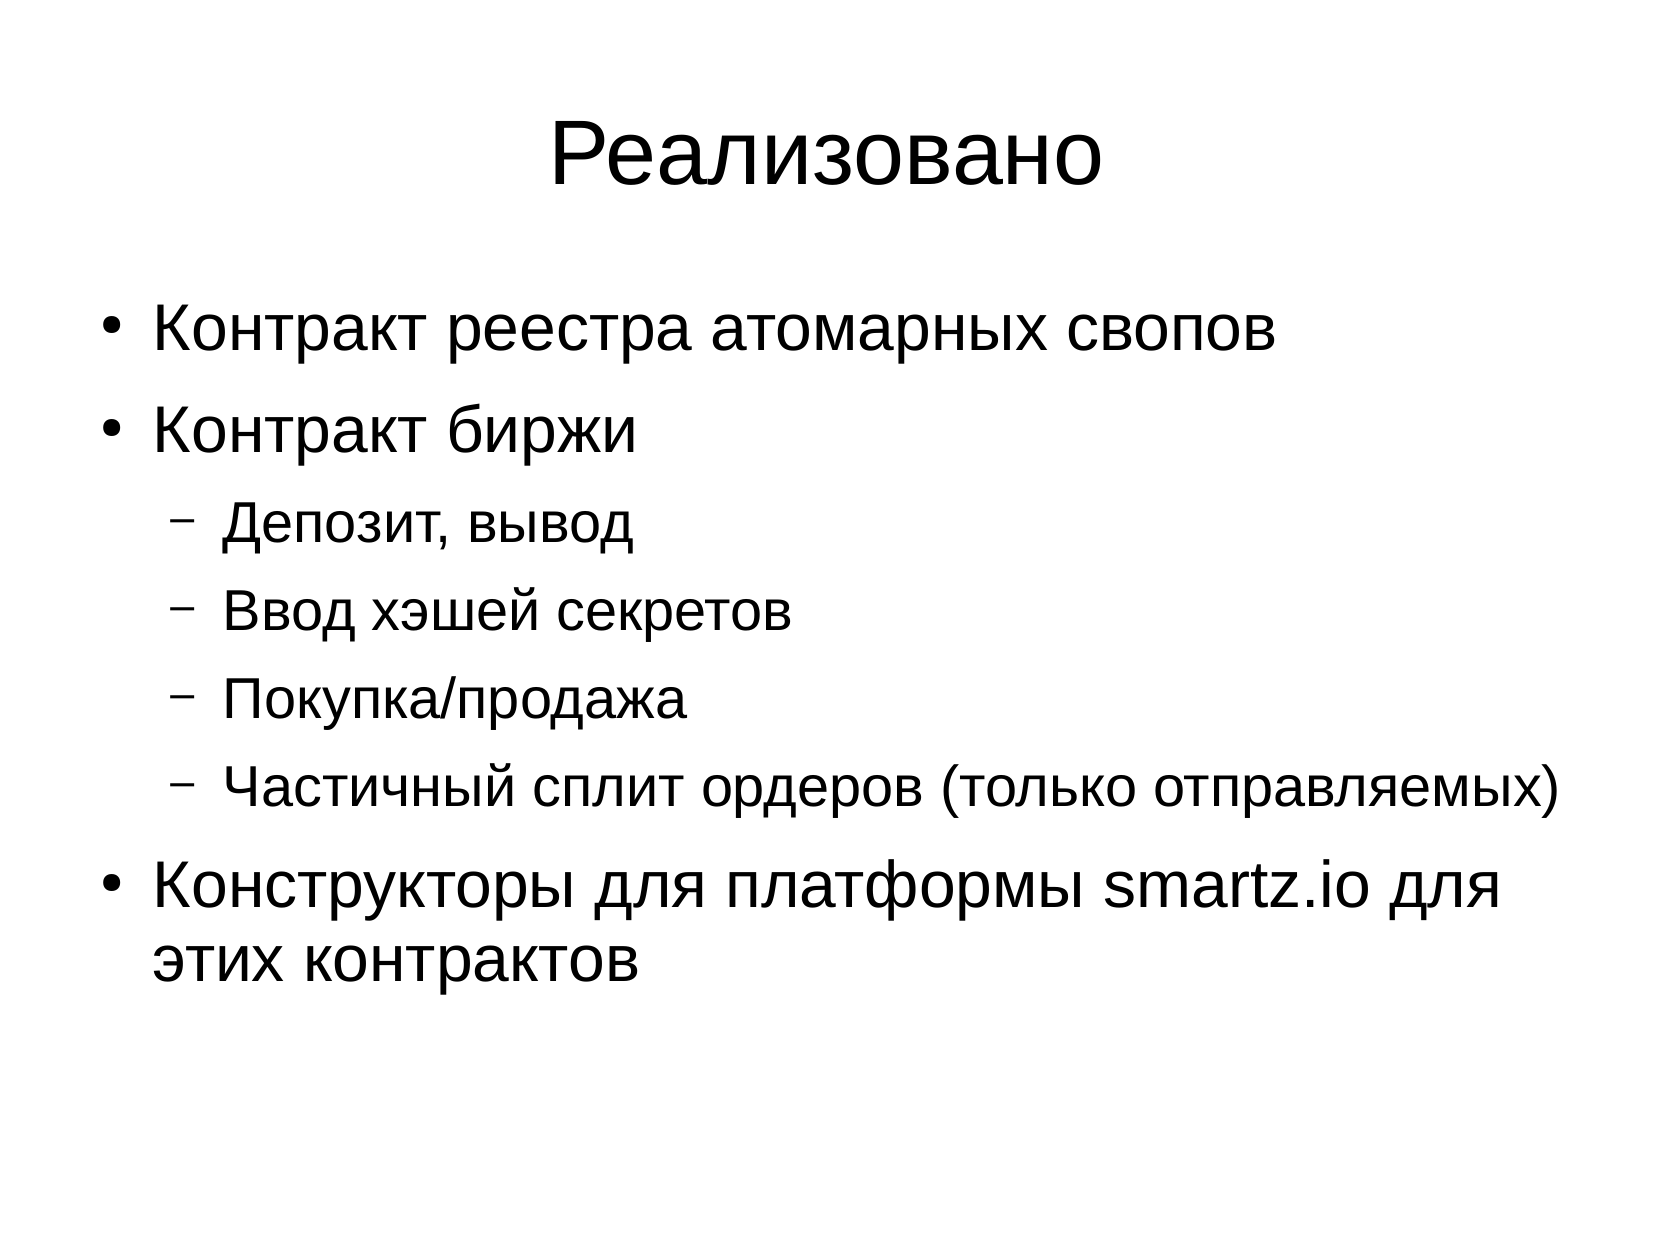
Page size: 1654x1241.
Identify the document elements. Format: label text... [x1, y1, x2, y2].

list Контракт реестра атомарных свопов Контракт биржи Депозит, вывод Ввод хэшей секретов Покупка/продажа Частичный сплит ордеров (только отправляемых) Конструкторы для платформы smartz.io для этих контрактов [82, 290, 1571, 1010]
title Реализовано [82, 49, 1571, 257]
